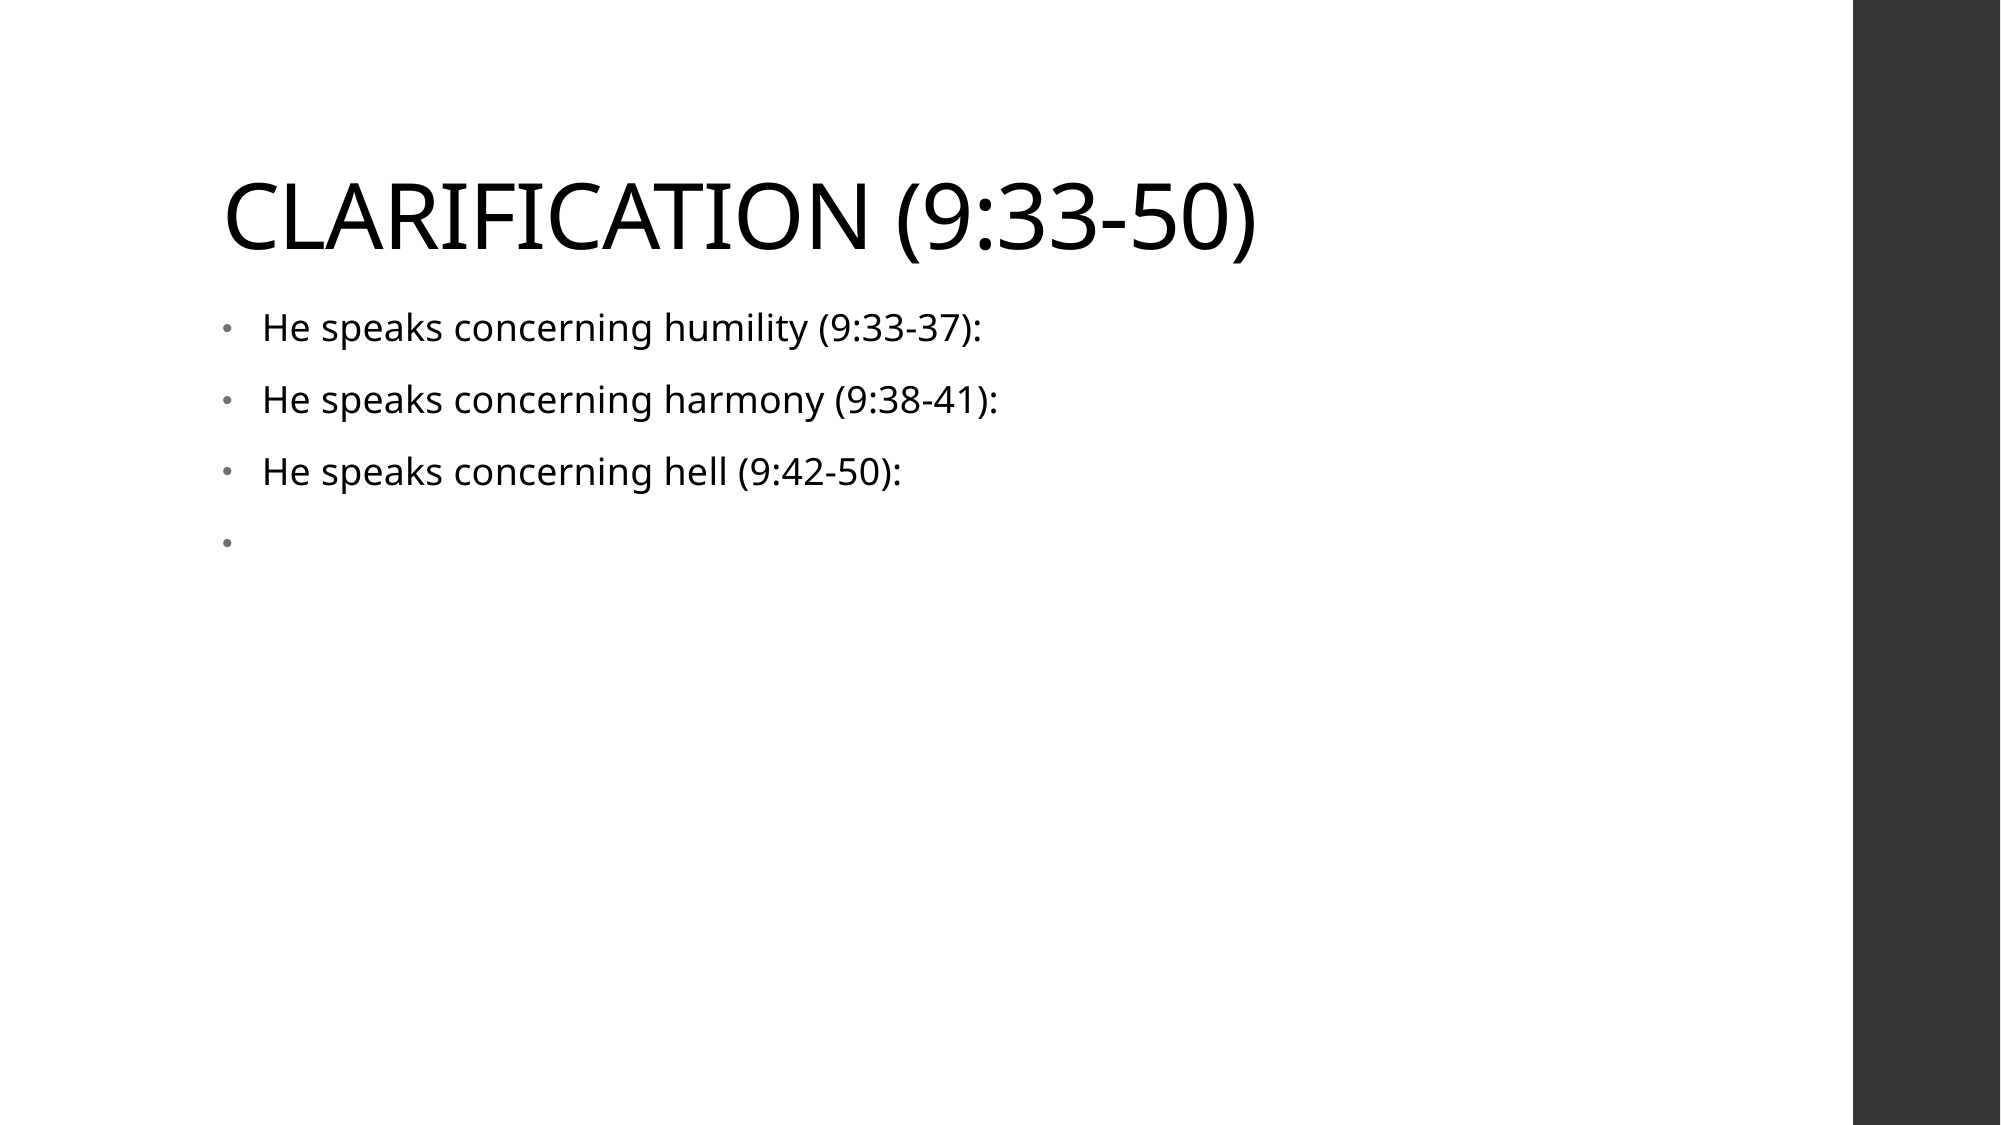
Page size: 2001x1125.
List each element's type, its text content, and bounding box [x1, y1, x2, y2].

title CLARIFICATION (9:33-50) [206, 60, 1797, 278]
list He speaks concerning humility (9:33-37): He speaks concerning harmony (9:38-41): He speaks concerning hell (9:42-50): [206, 299, 1617, 1014]
